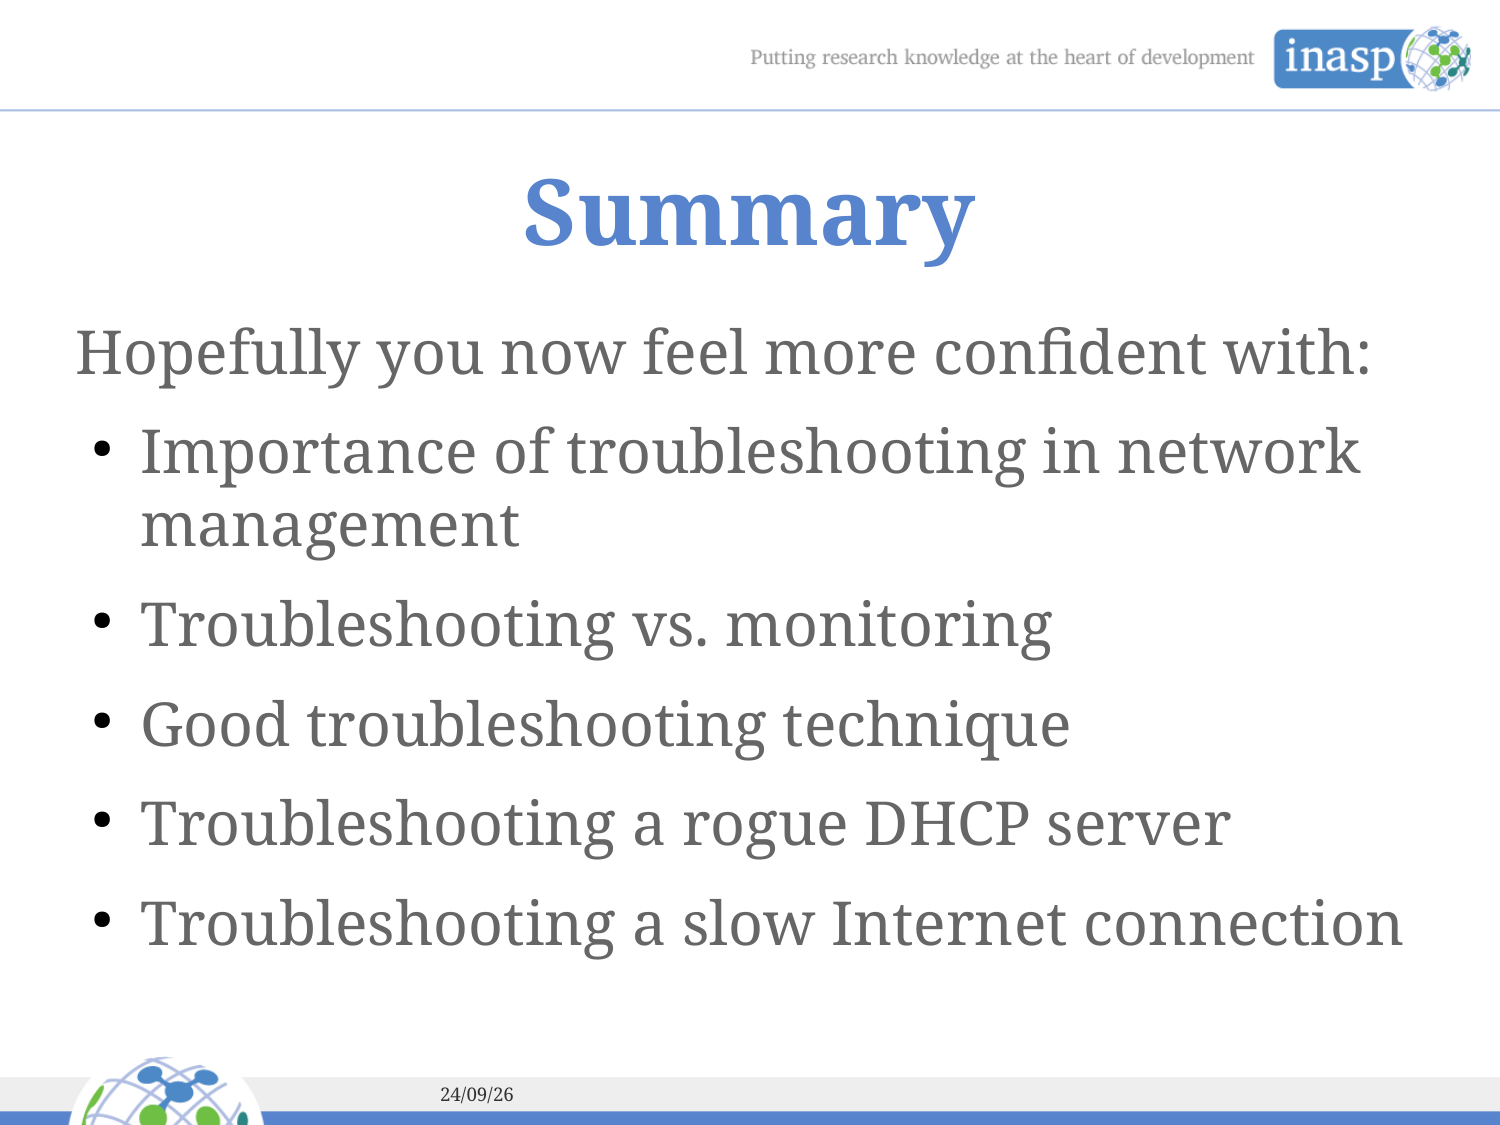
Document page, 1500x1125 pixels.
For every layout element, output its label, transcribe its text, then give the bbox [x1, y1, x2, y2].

list Hopefully you now feel more confident with: Importance of troubleshooting in network management Troubleshooting vs. monitoring Good troubleshooting technique Troubleshooting a rogue DHCP server Troubleshooting a slow Internet connection [75, 313, 1426, 967]
picture [0, 0, 1500, 1125]
title Summary [75, 129, 1426, 313]
